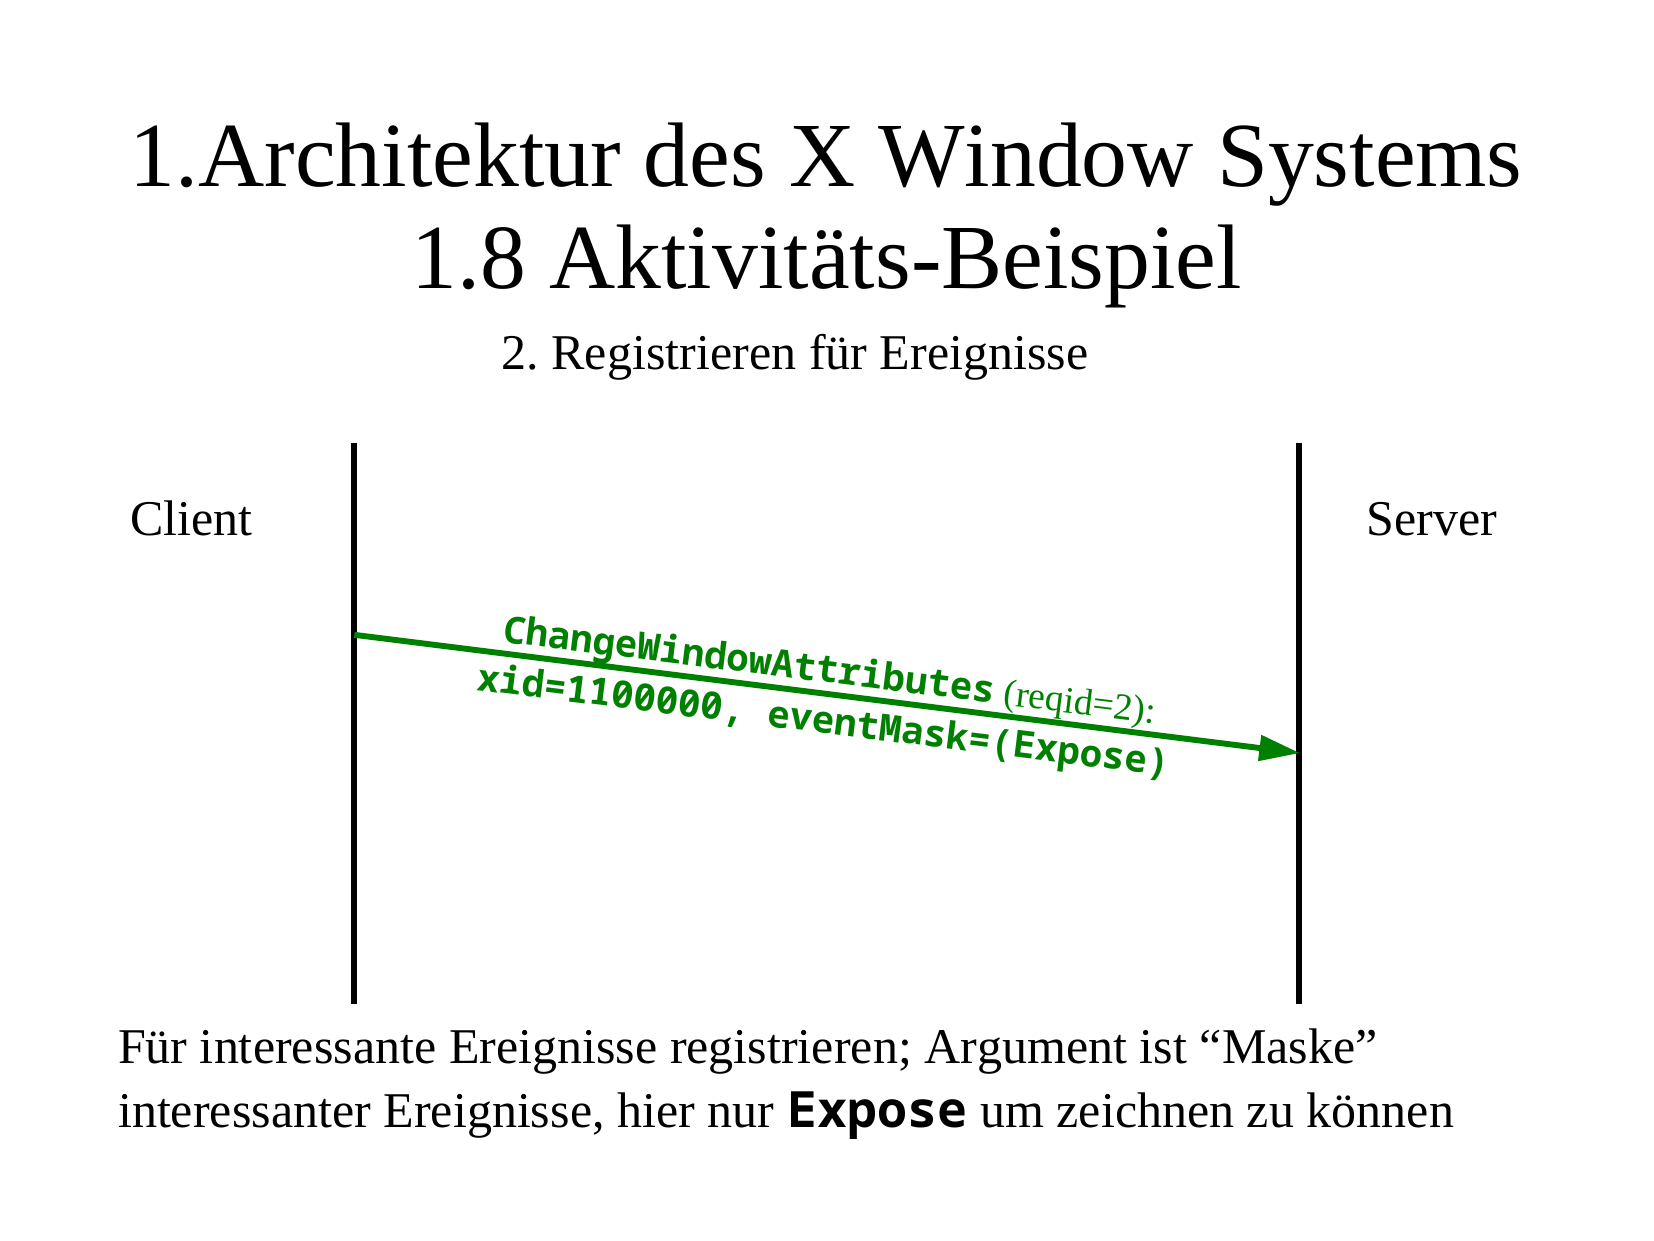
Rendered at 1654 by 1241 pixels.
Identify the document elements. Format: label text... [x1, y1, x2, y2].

text_box 2. Registrieren für Ereignisse [501, 324, 1181, 384]
text_box Für interessante Ereignisse registrieren; Argument ist “Maske” interessanter Ereignisse, hier nur Expose um zeichnen zu können [118, 1018, 1565, 1170]
text_box Server [1343, 490, 1521, 547]
text_box Client [103, 490, 281, 547]
title 1.Architektur des X Window Systems 1.8 Aktivitäts-Beispiel [121, 102, 1534, 311]
